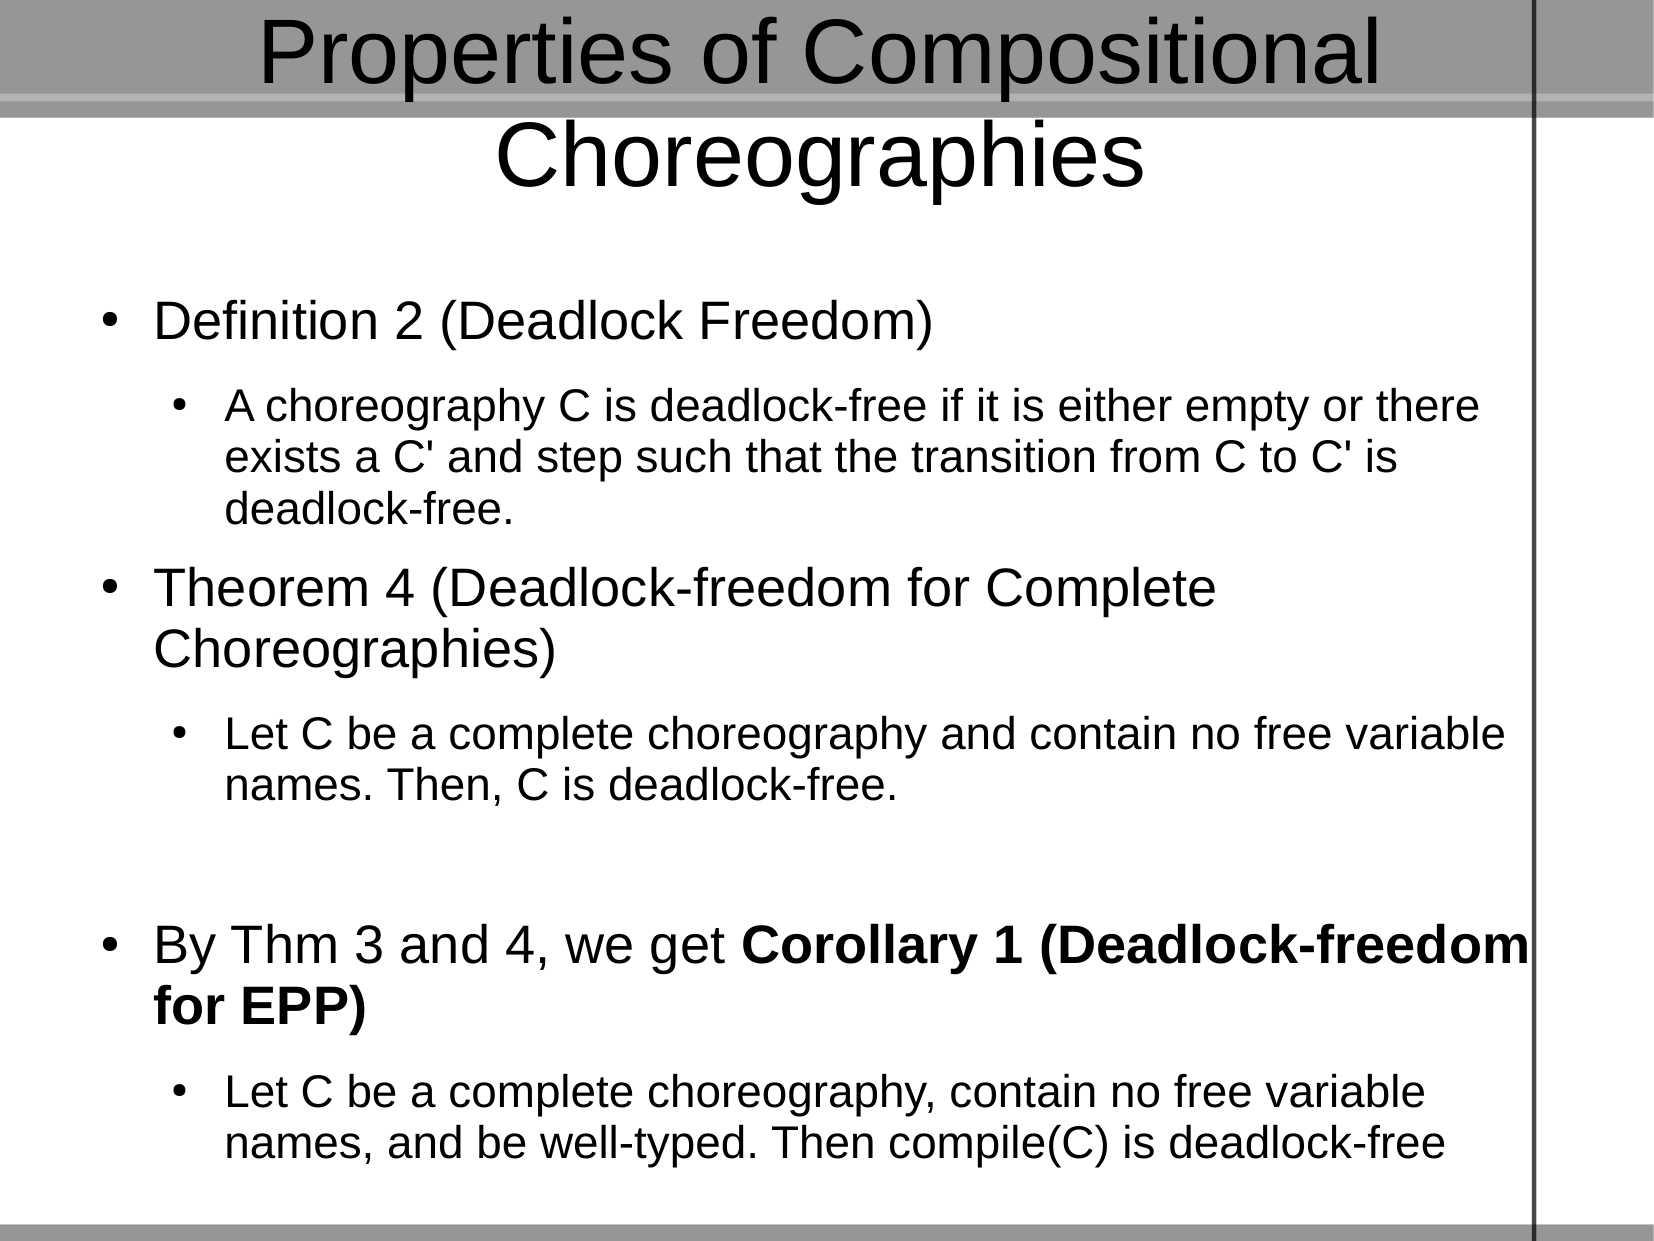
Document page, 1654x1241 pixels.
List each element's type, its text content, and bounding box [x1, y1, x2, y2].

picture [0, 0, 1654, 1241]
title Properties of Compositional Choreographies [76, 0, 1565, 207]
list Definition 2 (Deadlock Freedom) A choreography C is deadlock-free if it is either empty or there exists a C' and step such that the transition from C to C' is deadlock-free. Theorem 4 (Deadlock-freedom for Complete Choreographies) Let C be a complete choreography and contain no free variable names. Then, C is deadlock-free. By Thm 3 and 4, we get Corollary 1 (Deadlock-freedom for EPP) Let C be a complete choreography, contain no free variable names, and be well-typed. Then compile(C) is deadlock-free [82, 290, 1571, 1170]
